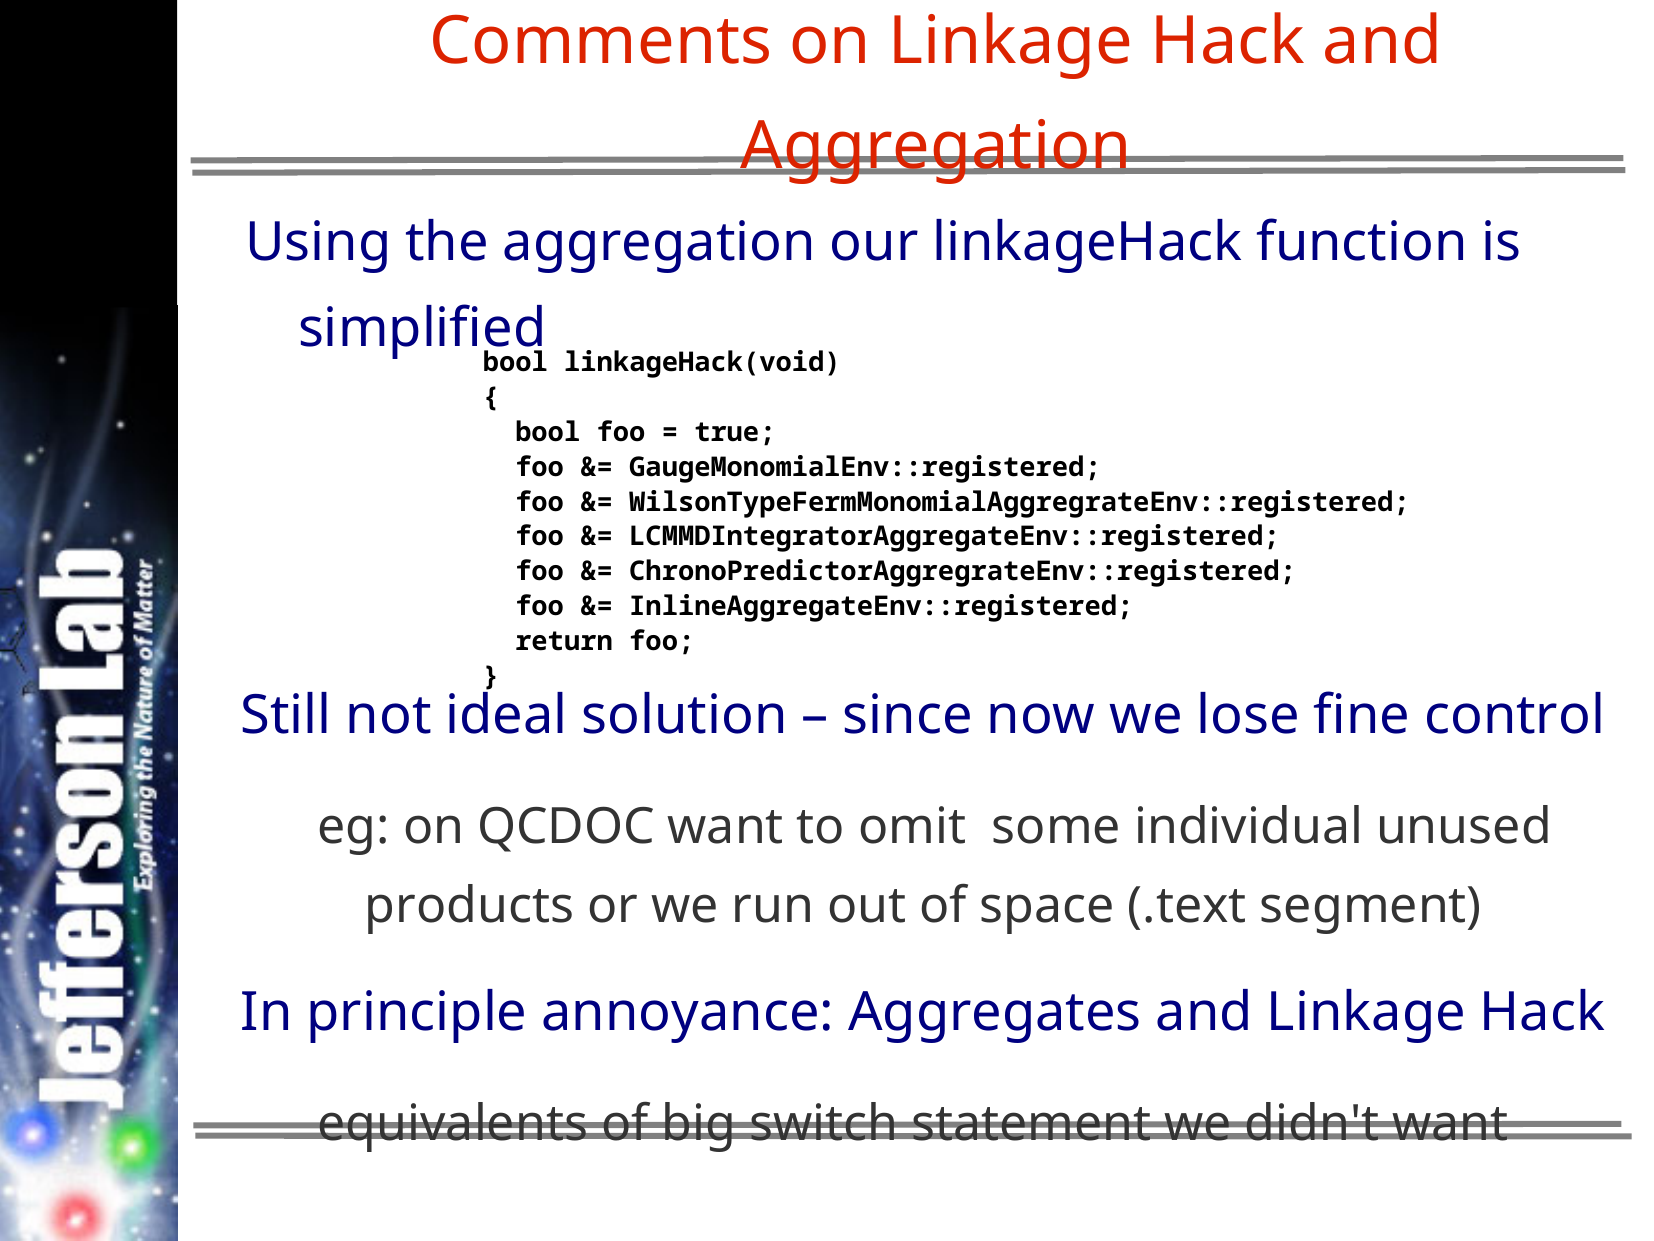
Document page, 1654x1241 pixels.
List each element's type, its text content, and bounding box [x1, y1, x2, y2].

list Using the aggregation our linkageHack function is simplified [227, 190, 1628, 354]
picture [0, 308, 178, 1241]
text_box Still not ideal solution – since now we lose fine control eg: on QCDOC want to omit some individual unused products or we run out of space (.text segment) In principle annoyance: Aggregates and Linkage Hack equivalents of big switch statement we didn't want [223, 663, 1654, 1156]
text_box bool linkageHack(void) { bool foo = true; foo &= GaugeMonomialEnv::registered; foo &= WilsonTypeFermMonomialAggregrateEnv::registered; foo &= LCMMDIntegratorAggregateEnv::registered; foo &= ChronoPredictorAggregrateEnv::registered; foo &= InlineAggregateEnv::registered; return foo; } [434, 334, 1466, 663]
title Comments on Linkage Hack and Aggregation [235, 17, 1638, 149]
